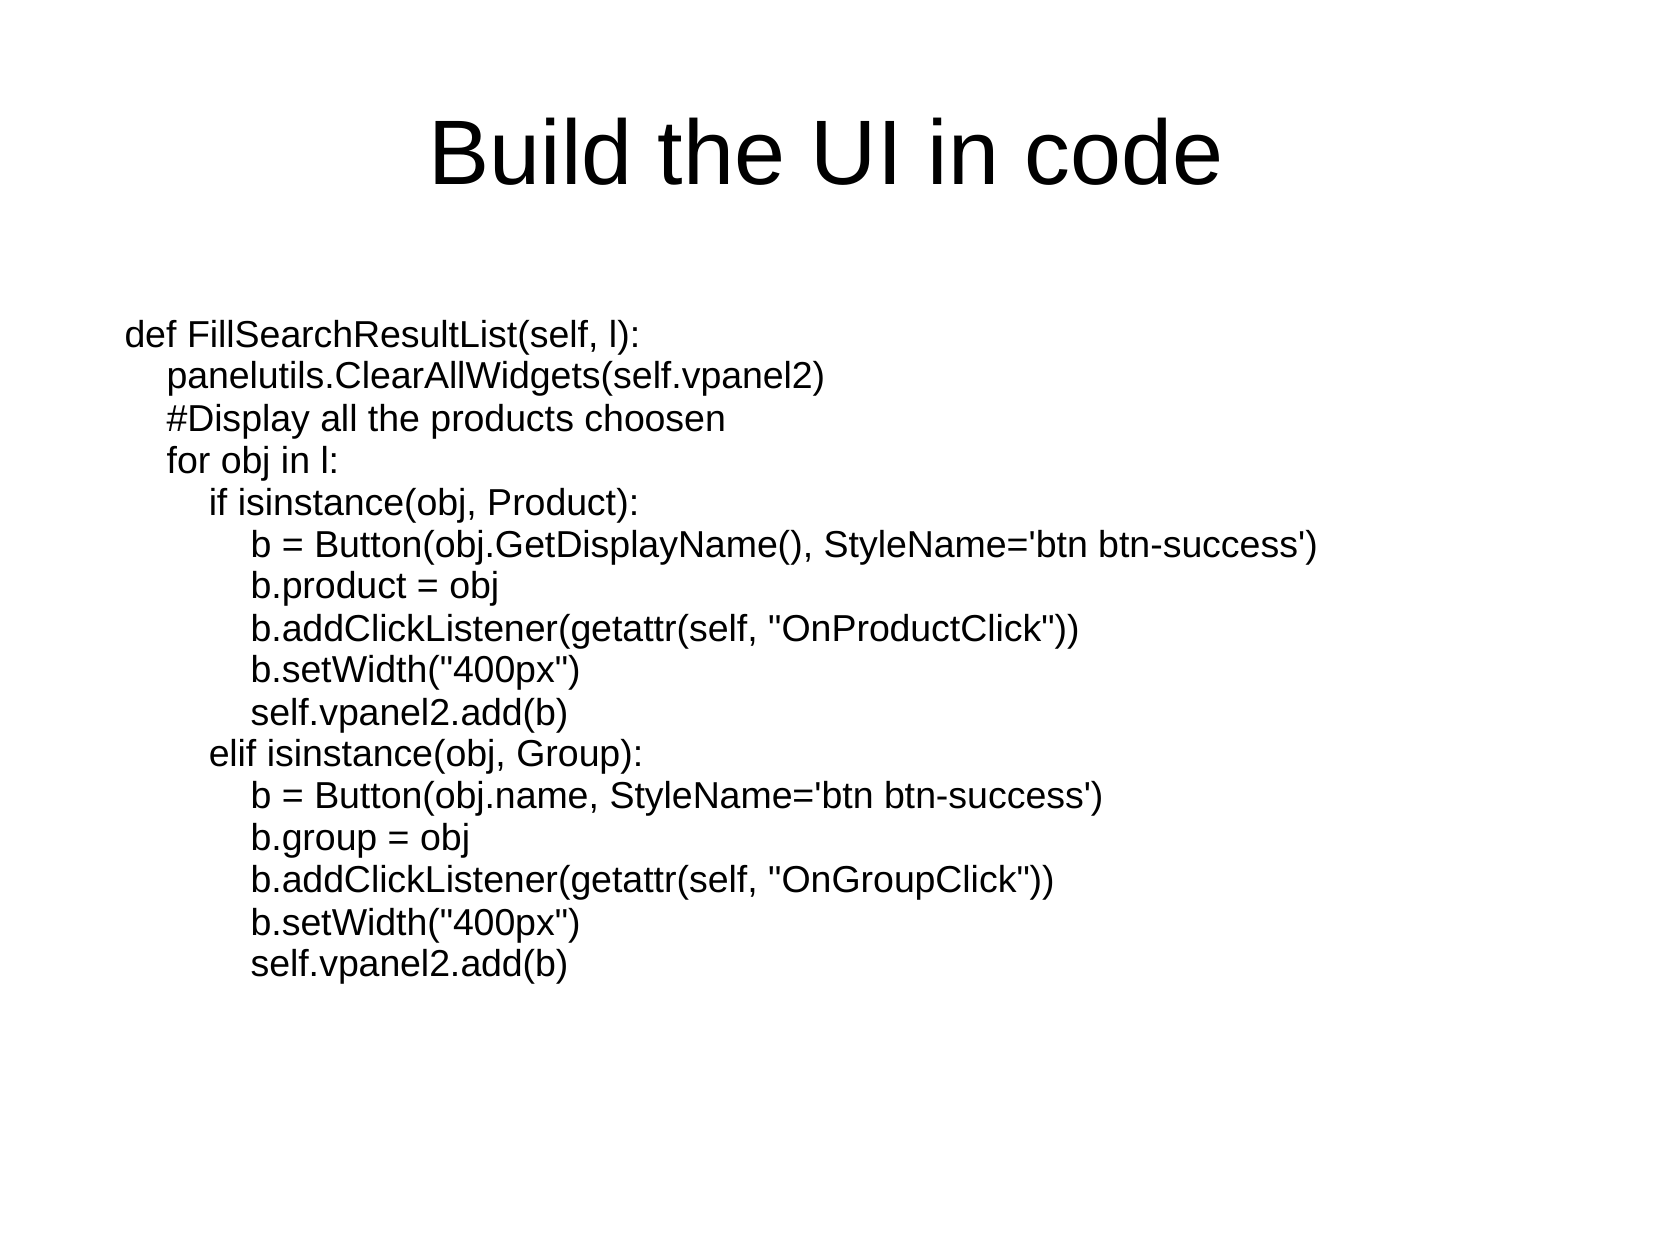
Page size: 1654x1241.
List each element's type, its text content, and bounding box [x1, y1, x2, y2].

title Build the UI in code [82, 49, 1571, 243]
subtitle def FillSearchResultList(self, l): panelutils.ClearAllWidgets(self.vpanel2) #Display all the products choosen for obj in l: if isinstance(obj, Product): b = Button(obj.GetDisplayName(), StyleName='btn btn-success') b.product = obj b.addClickListener(getattr(self, "OnProductClick")) b.setWidth("400px") self.vpanel2.add(b) elif isinstance(obj, Group): b = Button(obj.name, StyleName='btn btn-success') b.group = obj b.addClickListener(getattr(self, "OnGroupClick")) b.setWidth("400px") self.vpanel2.add(b) [82, 243, 1571, 1181]
